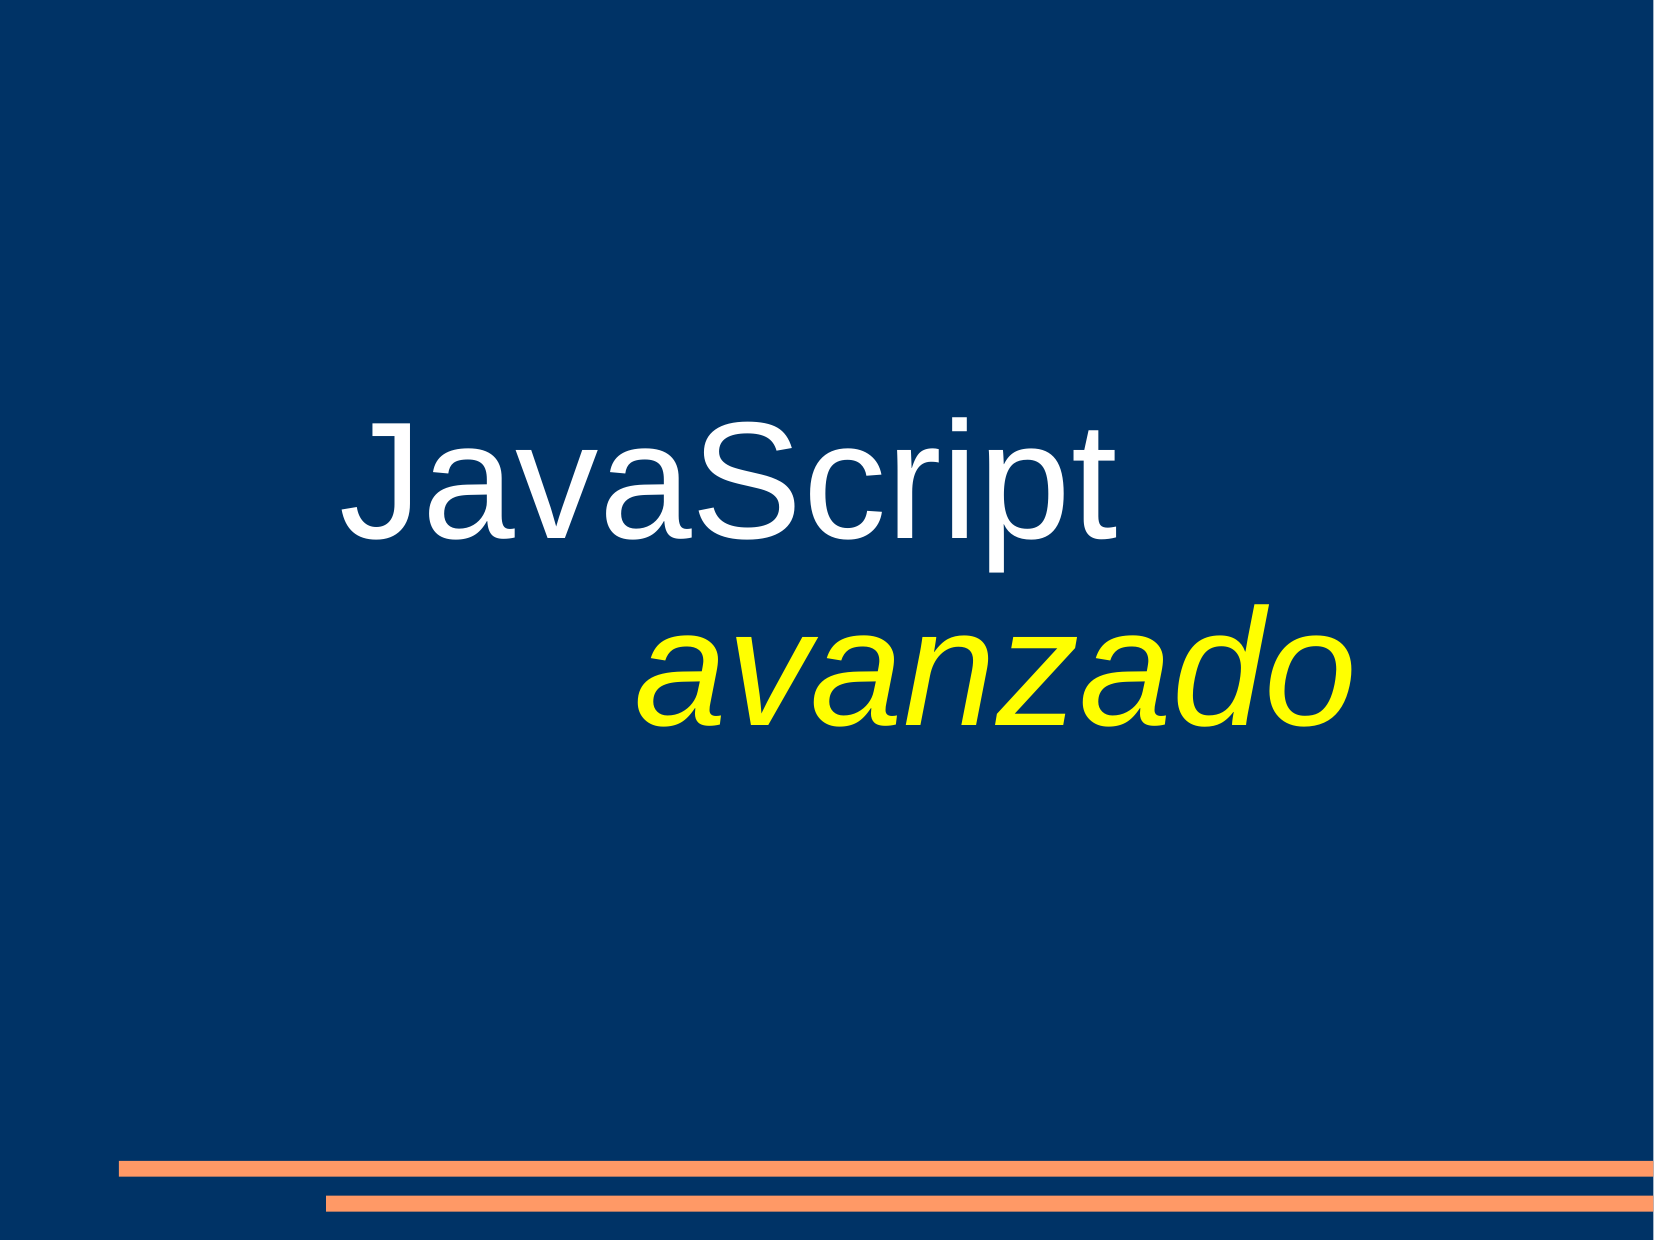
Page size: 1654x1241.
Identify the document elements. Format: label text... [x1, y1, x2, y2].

text_box JavaScript avanzado [324, 380, 1447, 768]
